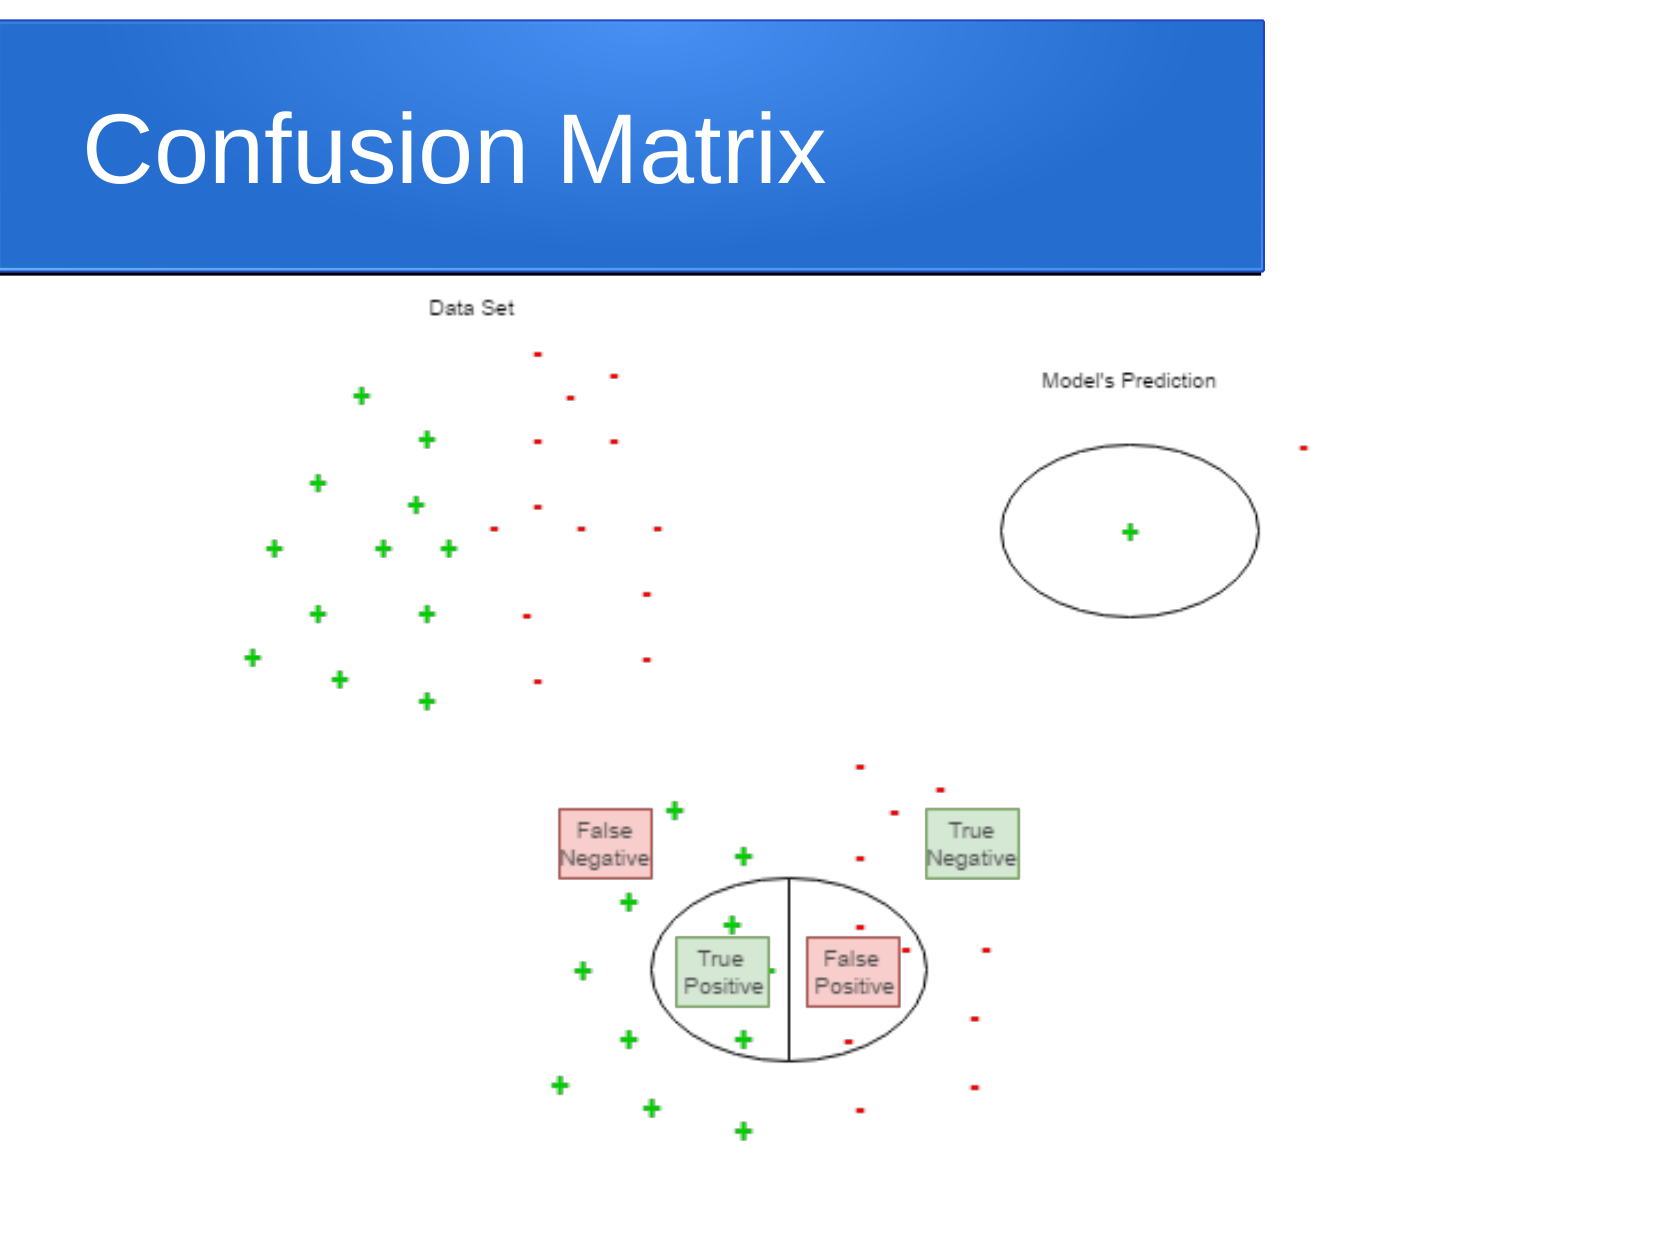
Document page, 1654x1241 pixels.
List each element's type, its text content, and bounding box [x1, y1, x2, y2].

title Confusion Matrix [82, 47, 1235, 252]
picture [511, 738, 1034, 1157]
picture [902, 356, 1359, 621]
picture [206, 283, 703, 726]
